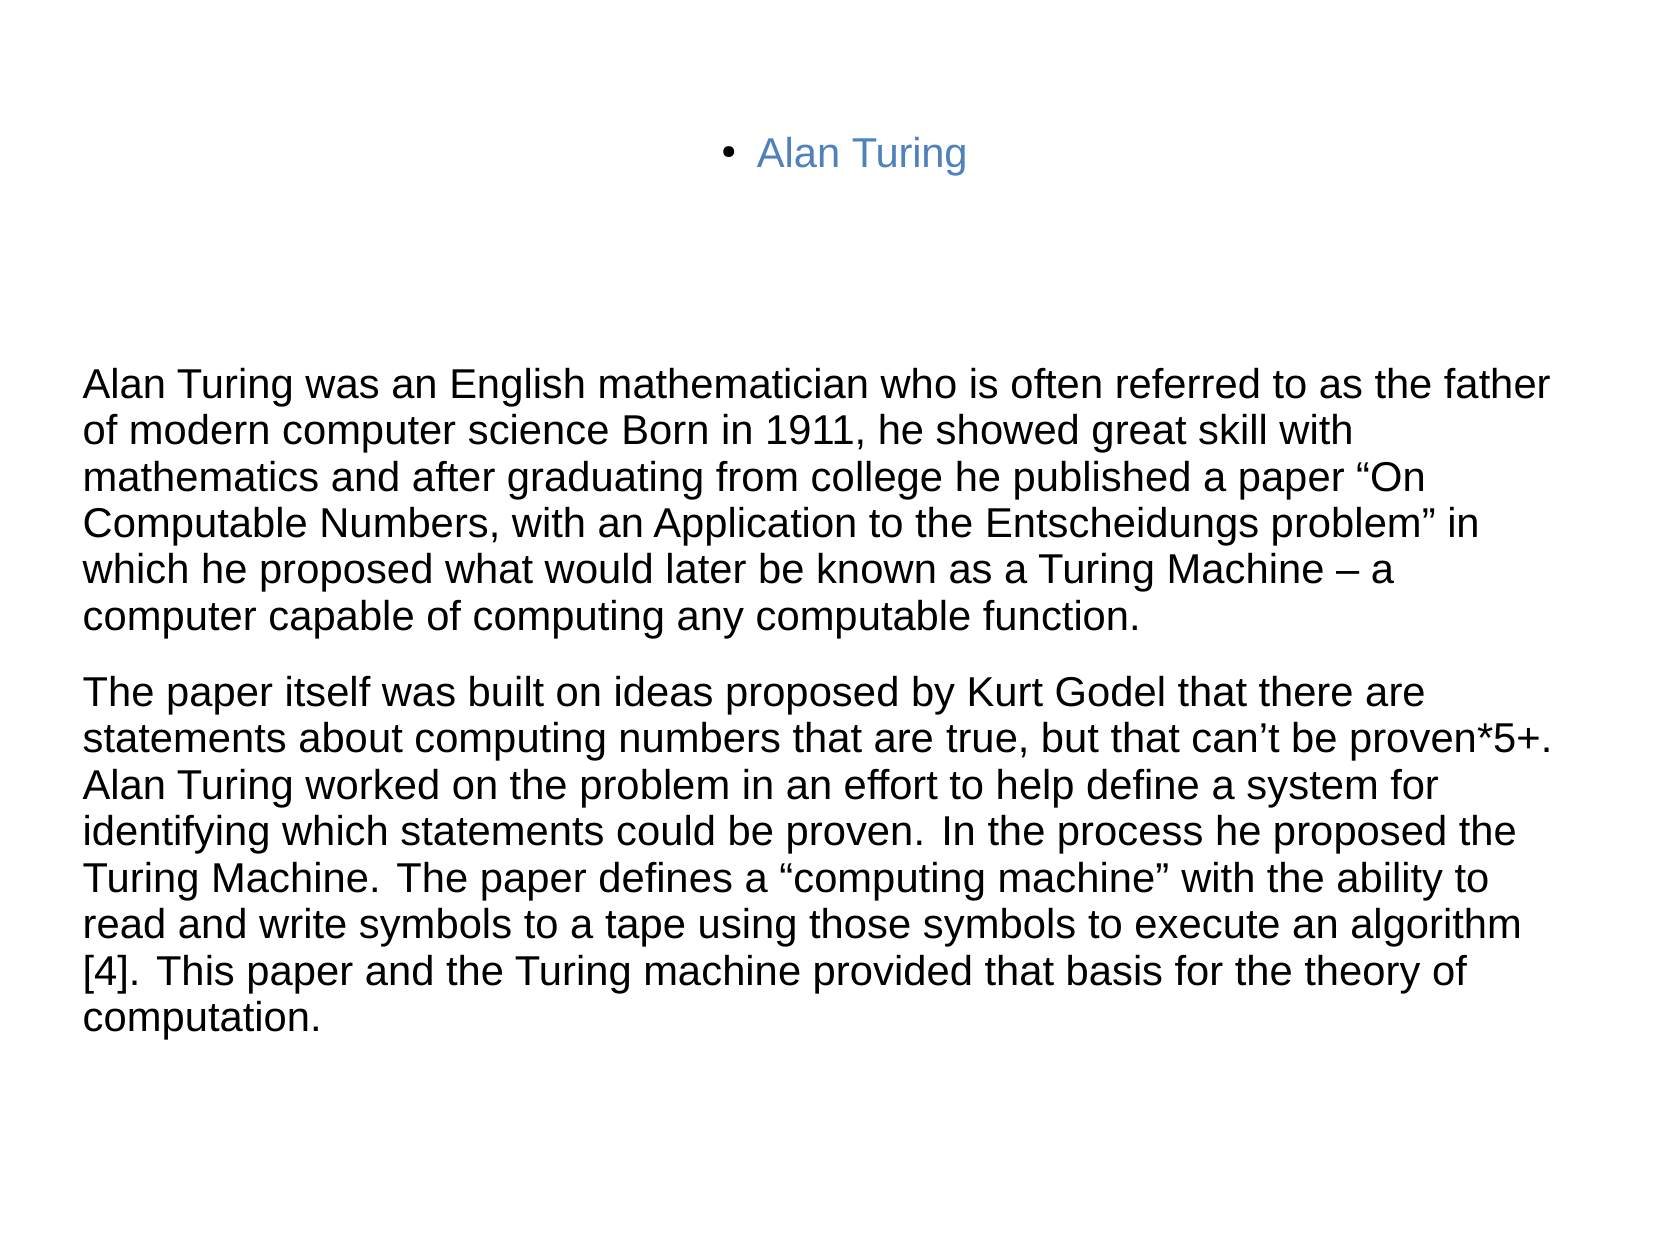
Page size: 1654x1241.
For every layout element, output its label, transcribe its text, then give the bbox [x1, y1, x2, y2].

list Alan Turing was an English mathematician who is often referred to as the father of modern computer science Born in 1911, he showed great skill with mathematics and after graduating from college he published a paper “On Computable Numbers, with an Application to the Entscheidungs problem” in which he proposed what would later be known as a Turing Machine – a computer capable of computing any computable function. The paper itself was built on ideas proposed by Kurt Godel that there are statements about computing numbers that are true, but that can’t be proven*5+. Alan Turing worked on the problem in an effort to help define a system for identifying which statements could be proven. In the process he proposed the Turing Machine. The paper defines a “computing machine” with the ability to read and write symbols to a tape using those symbols to execute an algorithm [4]. This paper and the Turing machine provided that basis for the theory of computation. [82, 290, 1571, 1109]
title Alan Turing [82, 49, 1571, 257]
